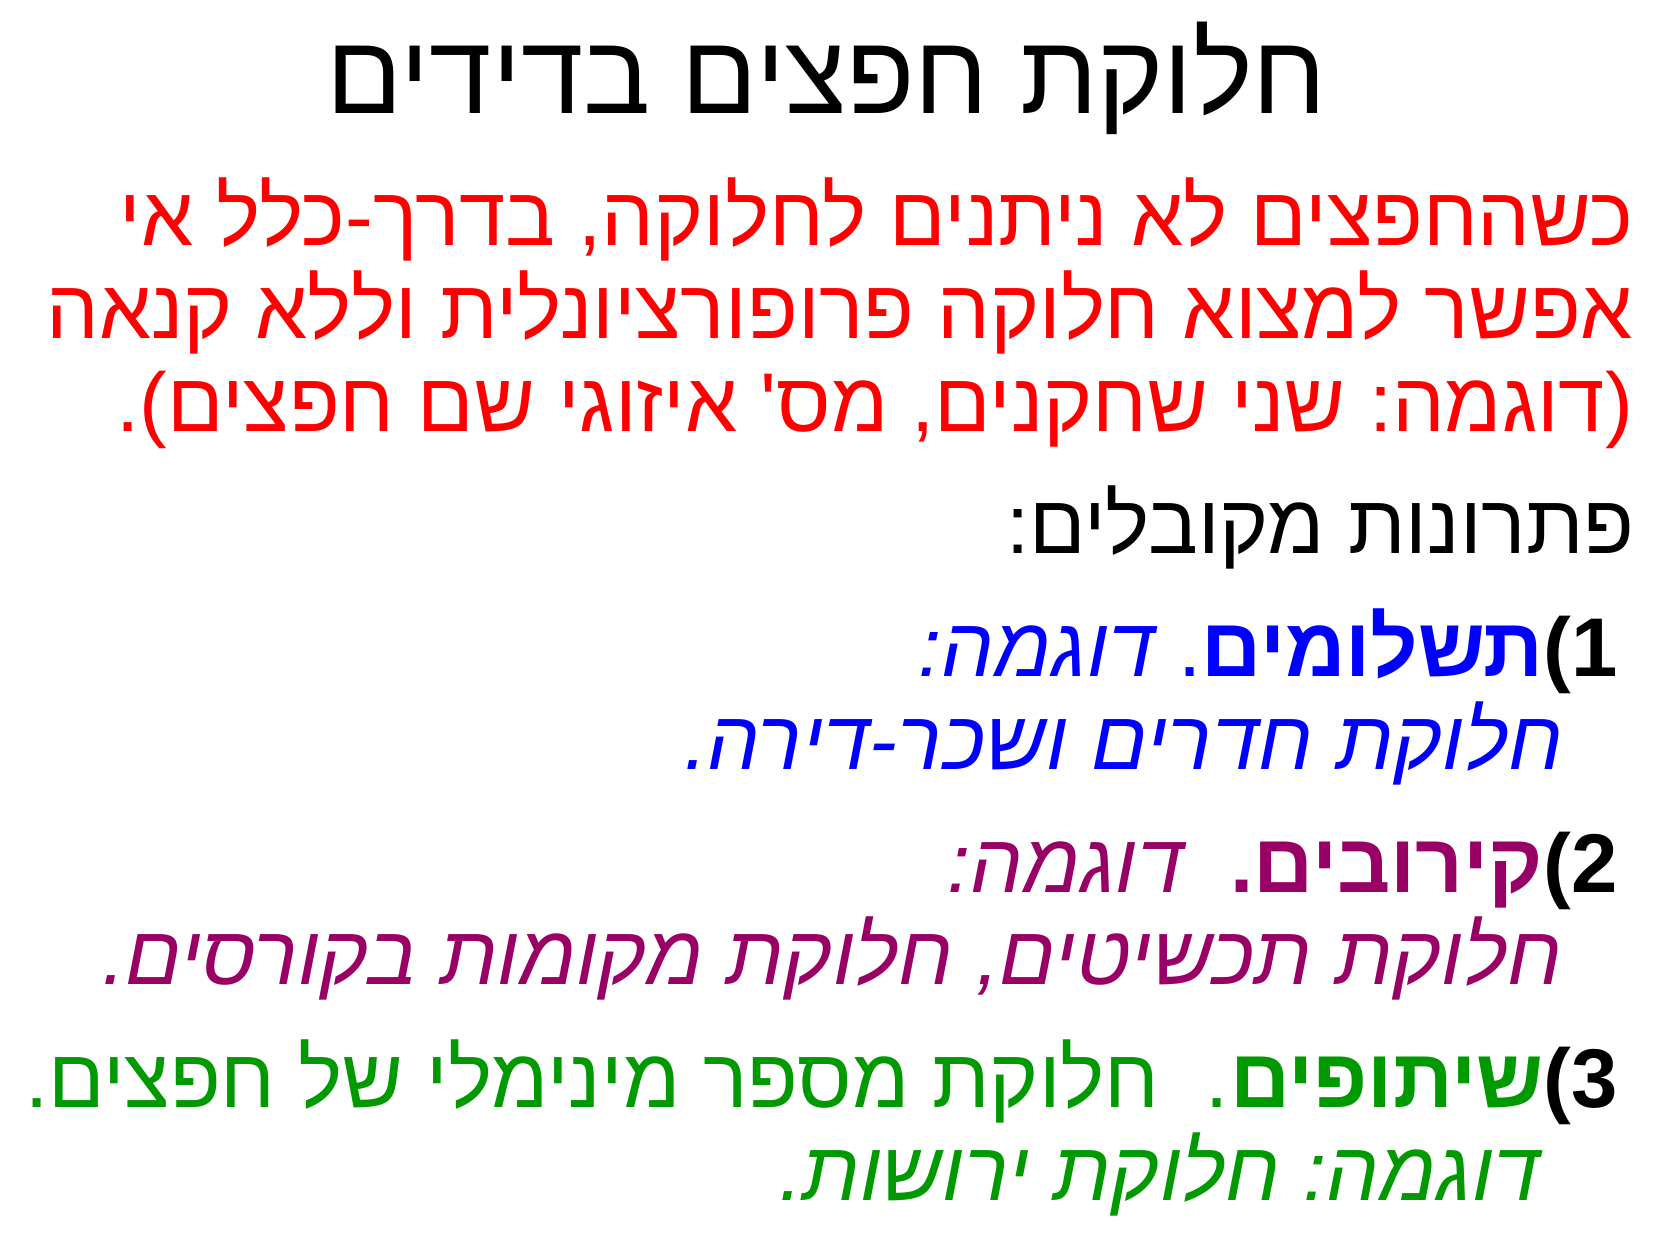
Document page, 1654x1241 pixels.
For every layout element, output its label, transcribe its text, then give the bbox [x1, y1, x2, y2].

title חלוקת חפצים בדידים [0, 0, 1654, 151]
list כשהחפצים לא ניתנים לחלוקה, בדרך-כלל אי אפשר למצוא חלוקה פרופורציונלית וללא קנאה (דוגמה: שני שחקנים, מס' איזוגי שם חפצים). פתרונות מקובלים: תשלומים. דוגמה: חלוקת חדרים ושכר-דירה. קירובים. דוגמה: חלוקת תכשיטים, חלוקת מקומות בקורסים. שיתופים. חלוקת מספר מינימלי של חפצים. דוגמה: חלוקת ירושות. [0, 170, 1636, 1216]
